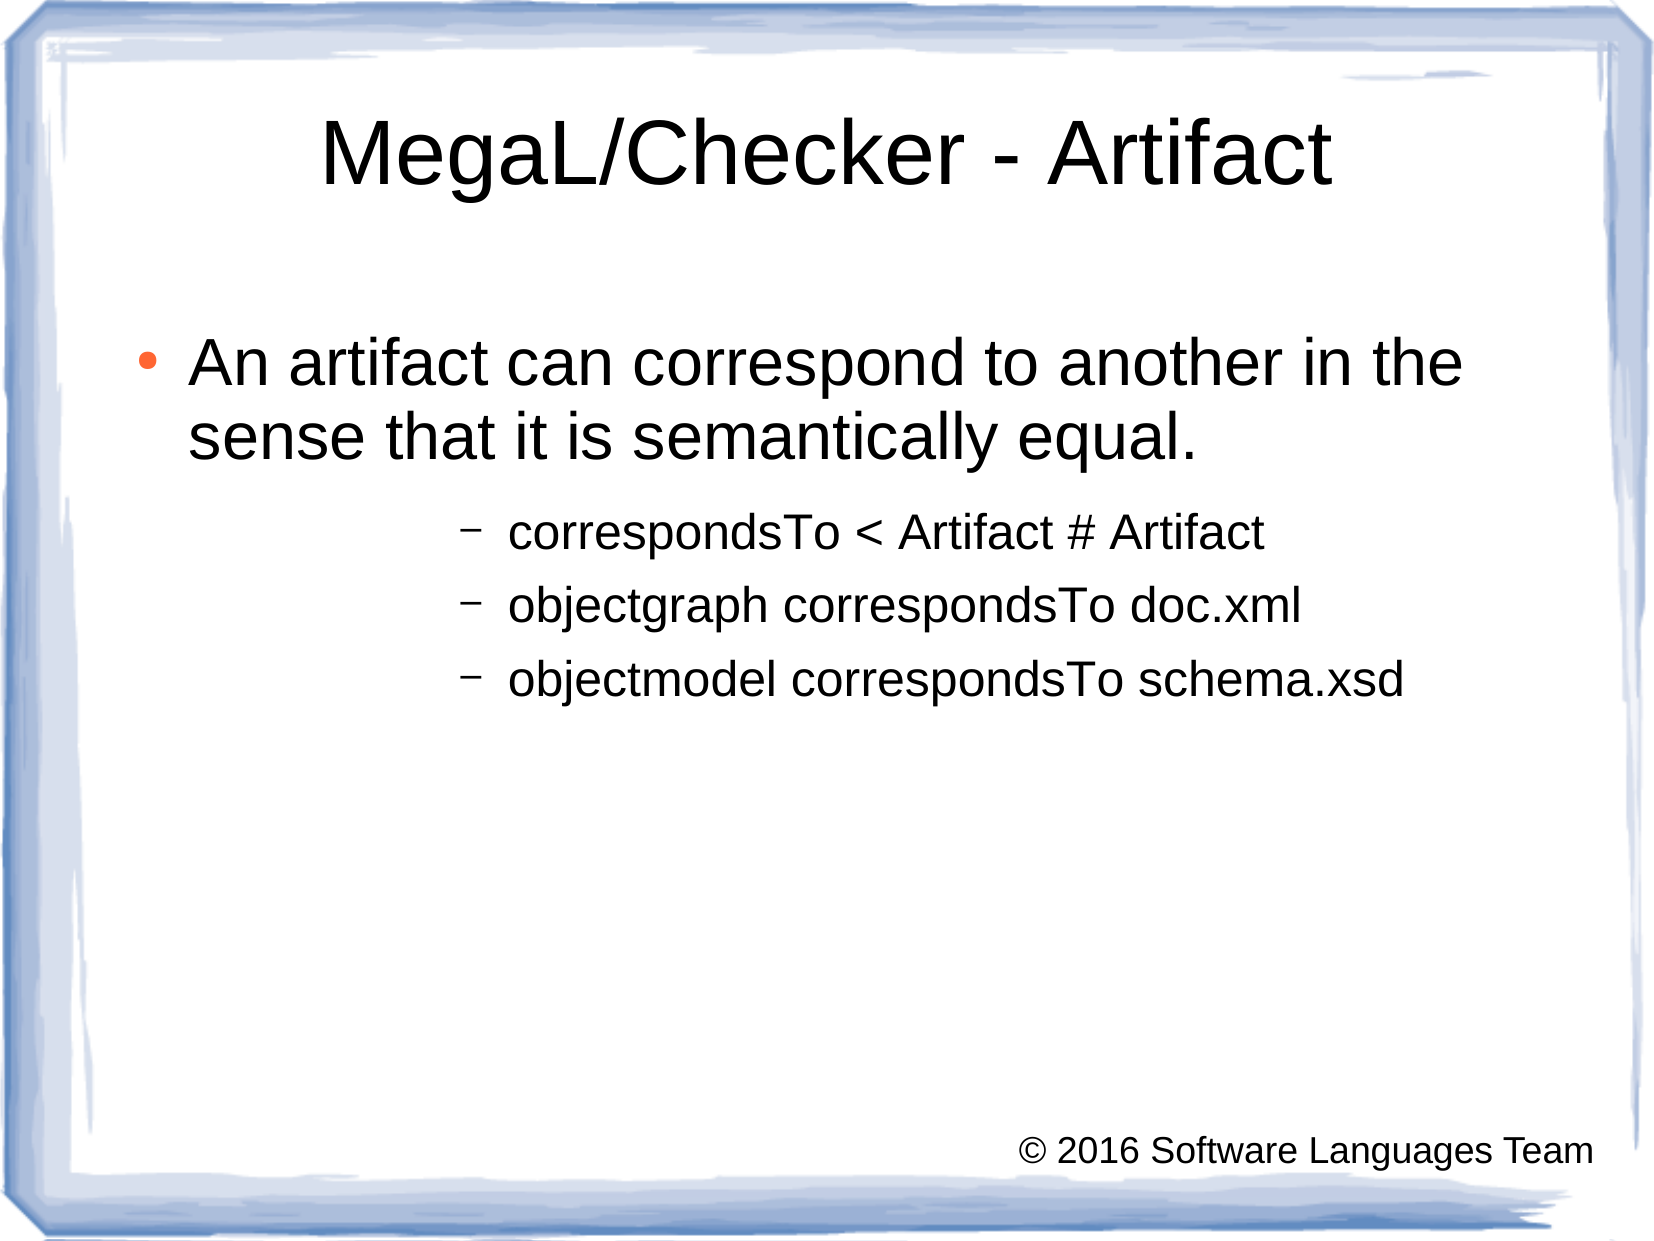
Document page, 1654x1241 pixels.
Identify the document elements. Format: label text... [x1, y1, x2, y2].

text_box © 2016 Software Languages Team [1003, 1122, 1625, 1182]
picture [0, 0, 1654, 1241]
title MegaL/Checker - Artifact [82, 49, 1571, 257]
list An artifact can correspond to another in the sense that it is semantically equal. correspondsTo < Artifact # Artifact objectgraph correspondsTo doc.xml objectmodel correspondsTo schema.xsd [118, 324, 1571, 1004]
